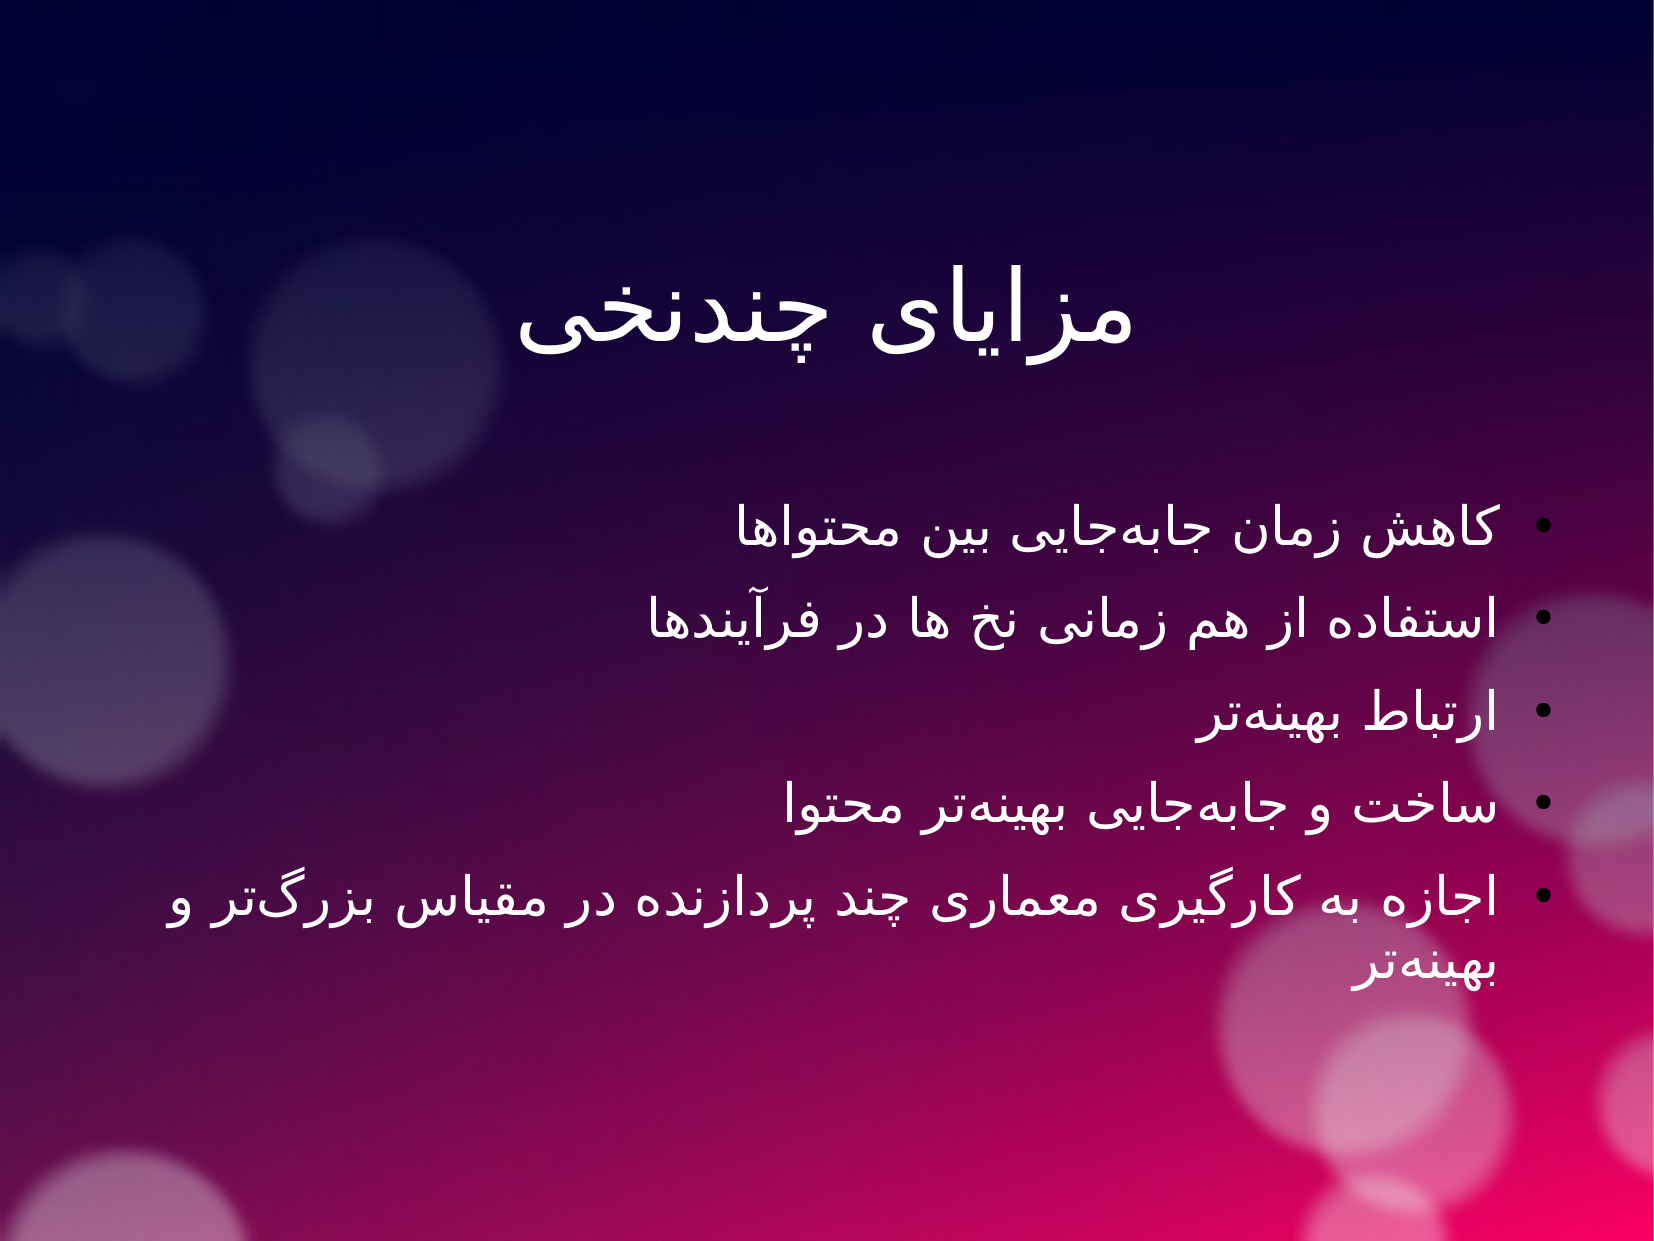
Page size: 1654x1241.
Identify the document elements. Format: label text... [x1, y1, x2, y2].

list کاهش زمان جابه‌جایی بین محتواها استفاده از هم زمانی نخ ها در فرآیندها ارتباط بهینه‌تر ساخت و جابه‌جایی بهینه‌تر محتوا اجازه به کارگیری معماری چند پردازنده در مقیاس بزرگ‌تر و بهینه‌تر [82, 495, 1571, 1099]
title مزایای چندنخی [82, 202, 1571, 410]
picture [0, 0, 1654, 1241]
